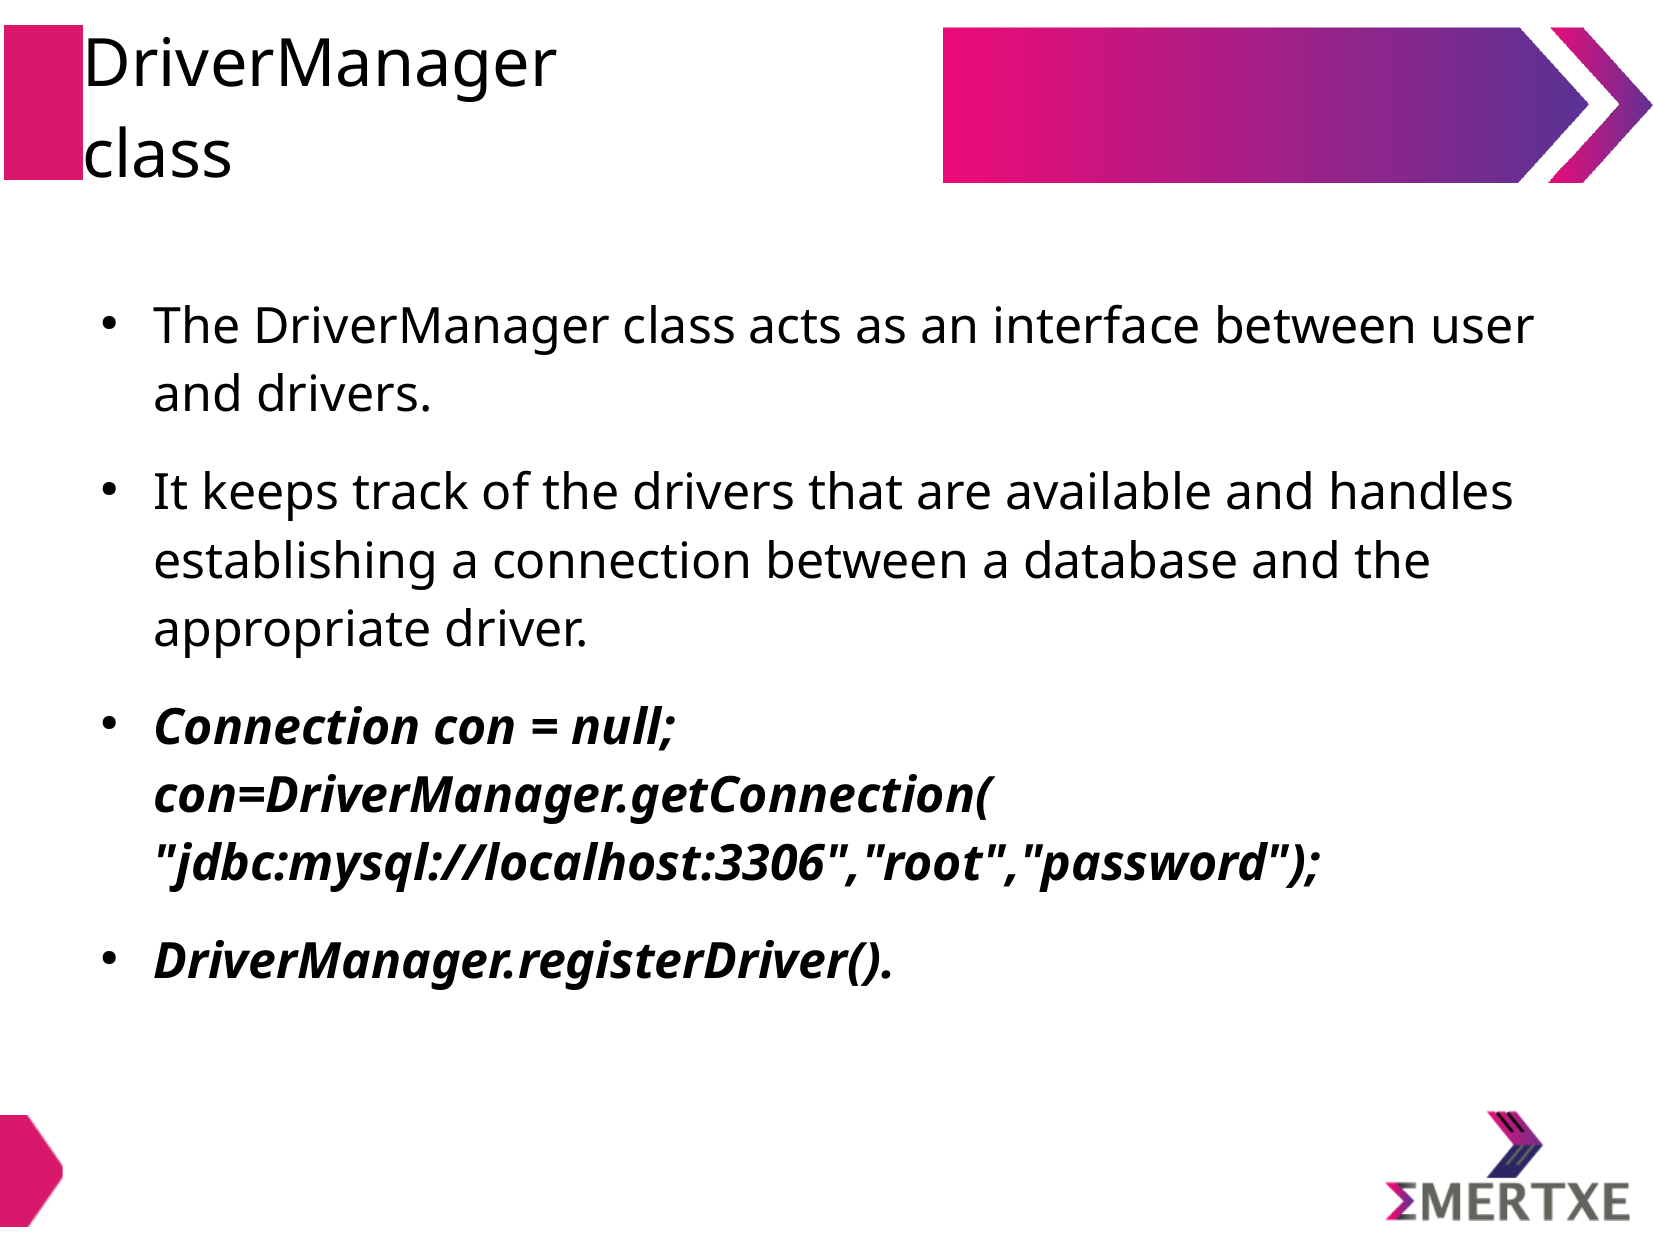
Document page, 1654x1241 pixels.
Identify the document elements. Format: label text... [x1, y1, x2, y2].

list The DriverManager class acts as an interface between user and drivers. It keeps track of the drivers that are available and handles establishing a connection between a database and the appropriate driver. Connection con = null; con=DriverManager.getConnection( "jdbc:mysql://localhost:3306","root","password"); DriverManager.registerDriver(). [82, 290, 1571, 1010]
picture [1571, 27, 1653, 183]
picture [1385, 1107, 1631, 1221]
title DriverManager class [82, 2, 1571, 210]
